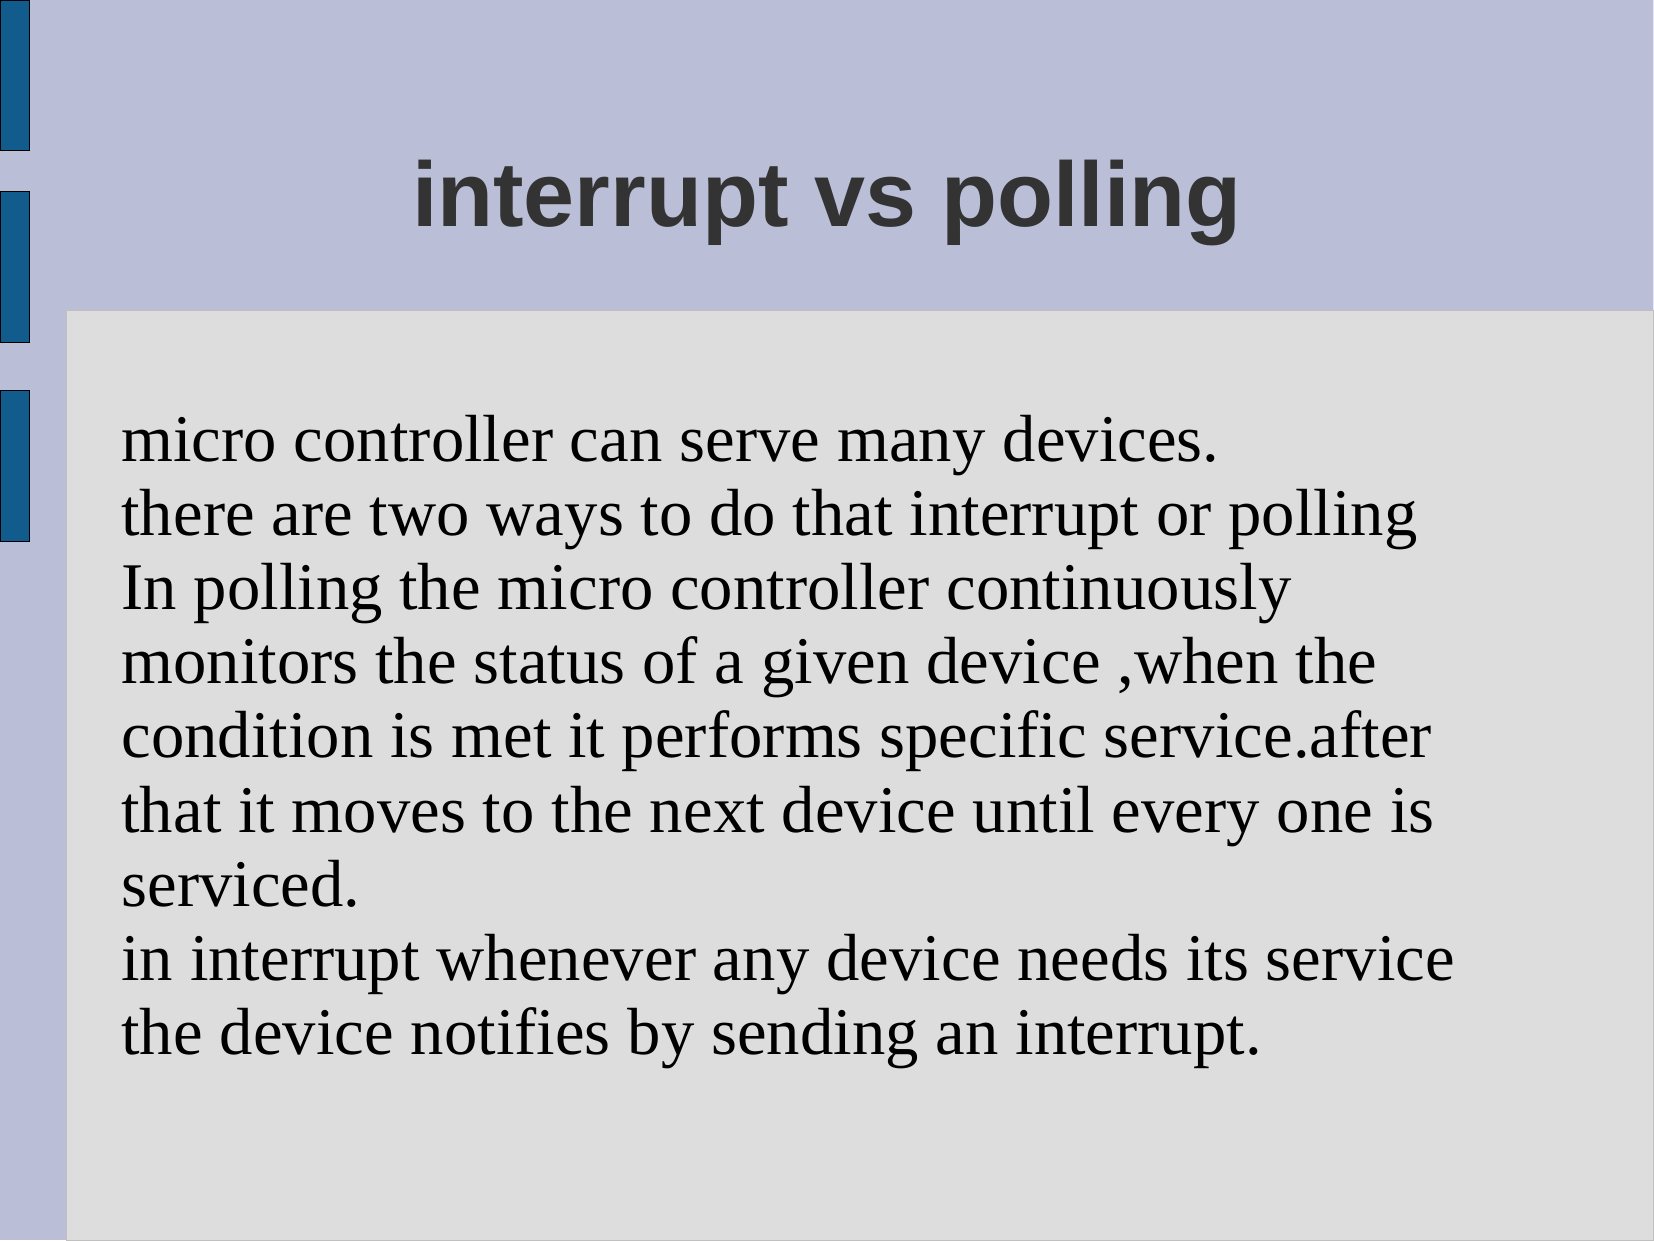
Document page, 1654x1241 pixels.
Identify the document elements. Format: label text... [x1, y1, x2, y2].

title interrupt vs polling [121, 91, 1534, 299]
subtitle micro controller can serve many devices. there are two ways to do that interrupt or polling In polling the micro controller continuously monitors the status of a given device ,when the condition is met it performs specific service.after that it moves to the next device until every one is serviced. in interrupt whenever any device needs its service the device notifies by sending an interrupt. [121, 324, 1534, 1147]
